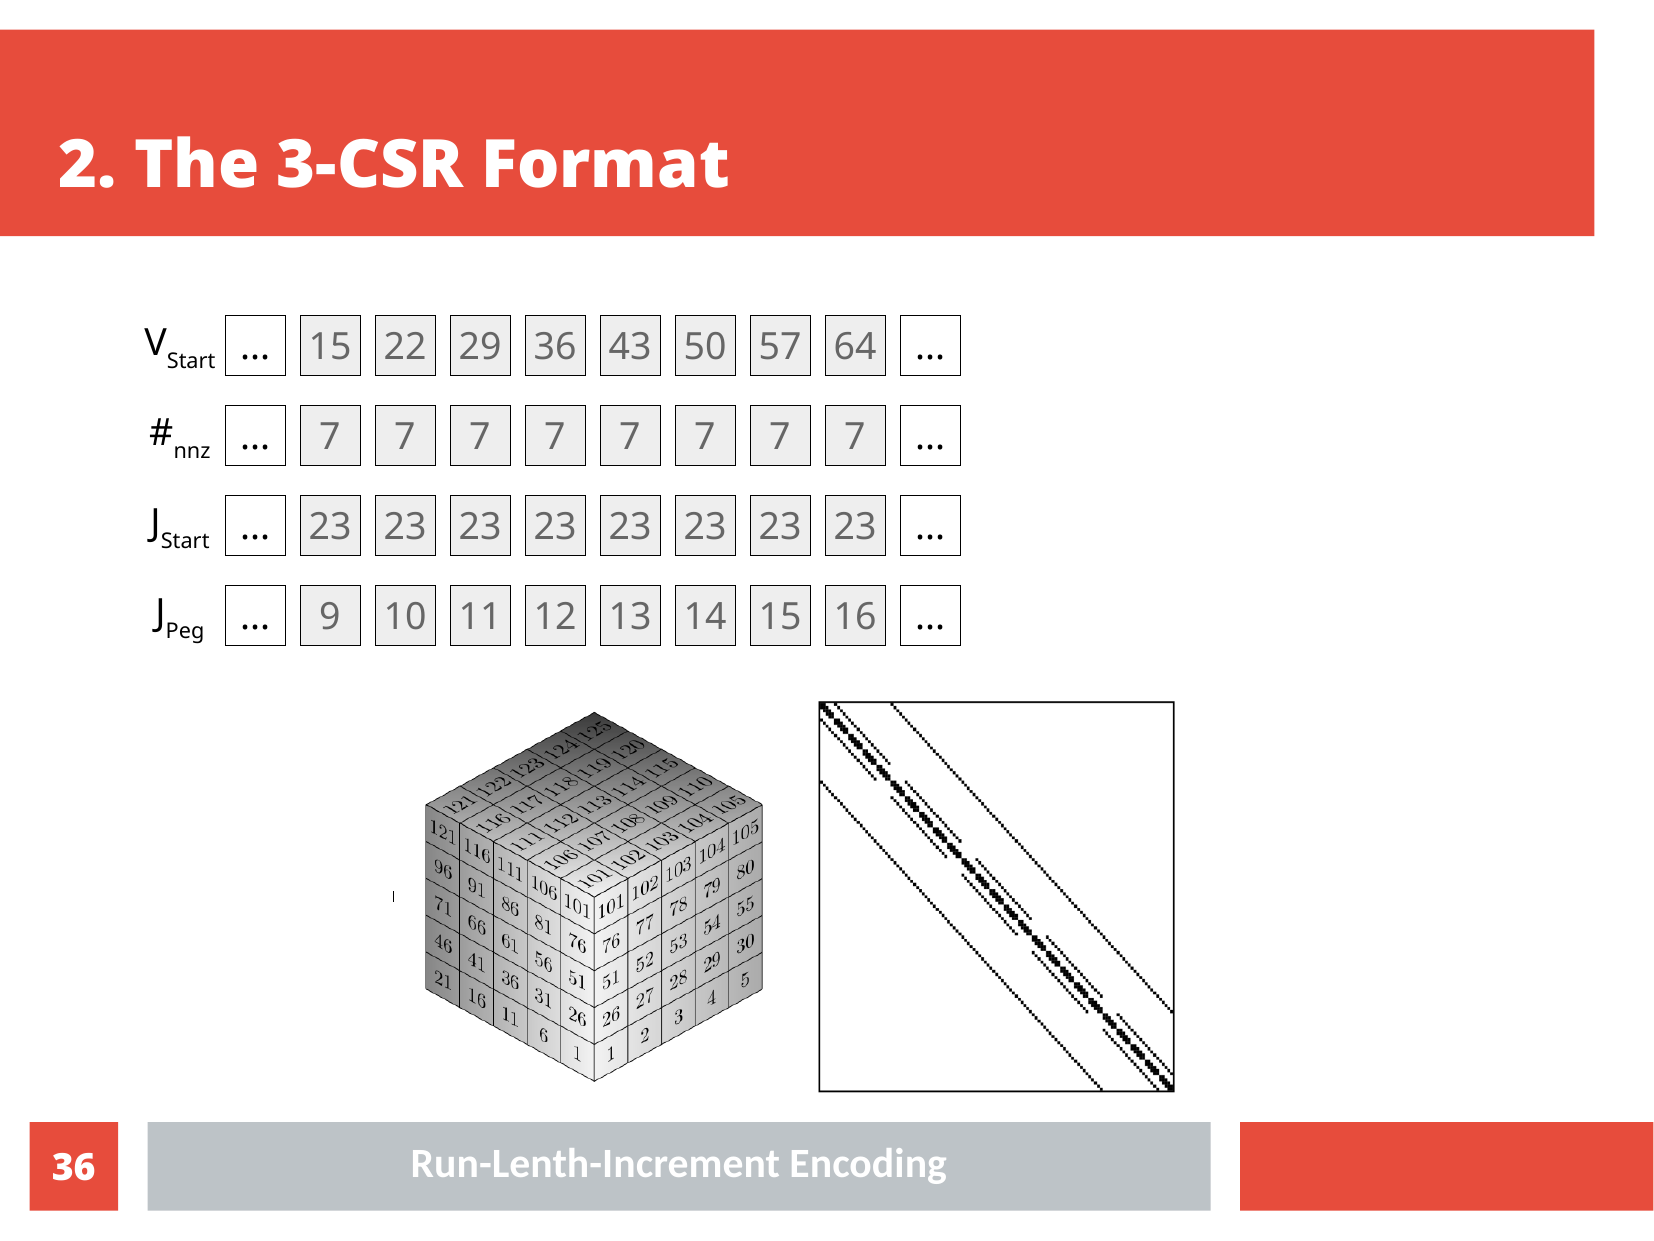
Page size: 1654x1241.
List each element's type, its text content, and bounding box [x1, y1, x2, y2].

text_box 13 [600, 585, 661, 646]
text_box JStart [150, 495, 211, 556]
text_box Run-Lenth-Increment Encoding [150, 1125, 1208, 1210]
text_box 11 [450, 585, 511, 646]
text_box 23 [750, 495, 811, 556]
text_box 50 [675, 315, 736, 376]
text_box ... [900, 315, 961, 376]
picture [393, 652, 1199, 1111]
text_box 7 [300, 405, 361, 466]
text_box VStart [150, 315, 211, 376]
text_box 16 [825, 585, 886, 646]
text_box 7 [750, 405, 811, 466]
text_box JPeg [150, 585, 211, 646]
text_box 64 [825, 315, 886, 376]
text_box ... [225, 315, 286, 376]
title 2. The 3-CSR Format [59, 59, 1595, 207]
text_box 23 [825, 495, 886, 556]
text_box 10 [375, 585, 436, 646]
text_box ... [225, 405, 286, 466]
text_box ... [900, 495, 961, 556]
text_box 7 [375, 405, 436, 466]
text_box 23 [300, 495, 361, 556]
text_box 7 [450, 405, 511, 466]
text_box 23 [525, 495, 586, 556]
text_box 43 [600, 315, 661, 376]
text_box 23 [600, 495, 661, 556]
text_box 15 [300, 315, 361, 376]
text_box 14 [675, 585, 736, 646]
text_box 29 [450, 315, 511, 376]
text_box 23 [375, 495, 436, 556]
text_box ... [225, 495, 286, 556]
text_box ... [900, 405, 961, 466]
text_box 22 [375, 315, 436, 376]
text_box ... [900, 585, 961, 646]
text_box #nnz [150, 405, 211, 466]
text_box 15 [750, 585, 811, 646]
text_box 7 [675, 405, 736, 466]
text_box 36 [525, 315, 586, 376]
text_box 7 [825, 405, 886, 466]
text_box 7 [600, 405, 661, 466]
text_box 57 [750, 315, 811, 376]
text_box 23 [675, 495, 736, 556]
text_box 7 [525, 405, 586, 466]
text_box 9 [300, 585, 361, 646]
text_box 23 [450, 495, 511, 556]
text_box 12 [525, 585, 586, 646]
text_box ... [225, 585, 286, 646]
